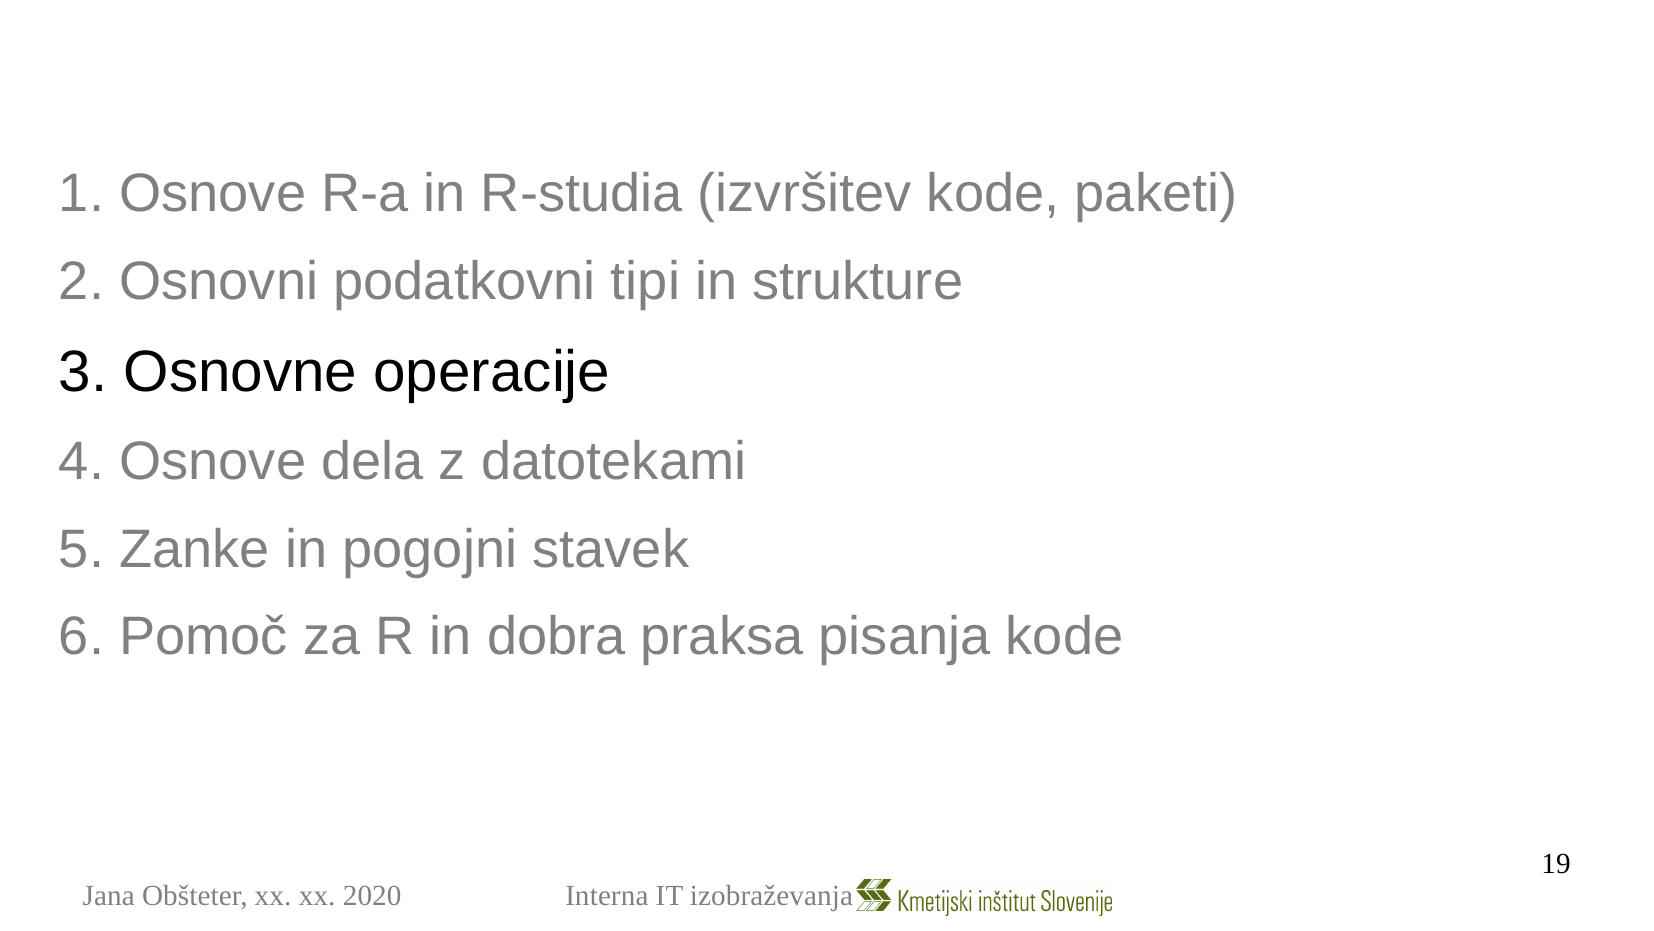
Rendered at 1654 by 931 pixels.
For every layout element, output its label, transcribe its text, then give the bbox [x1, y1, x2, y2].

picture [856, 879, 1112, 916]
list 1. Osnove R-a in R-studia (izvršitev kode, paketi) 2. Osnovni podatkovni tipi in strukture 3. Osnovne operacije 4. Osnove dela z datotekami 5. Zanke in pogojni stavek 6. Pomoč za R in dobra praksa pisanja kode [59, 153, 1619, 815]
